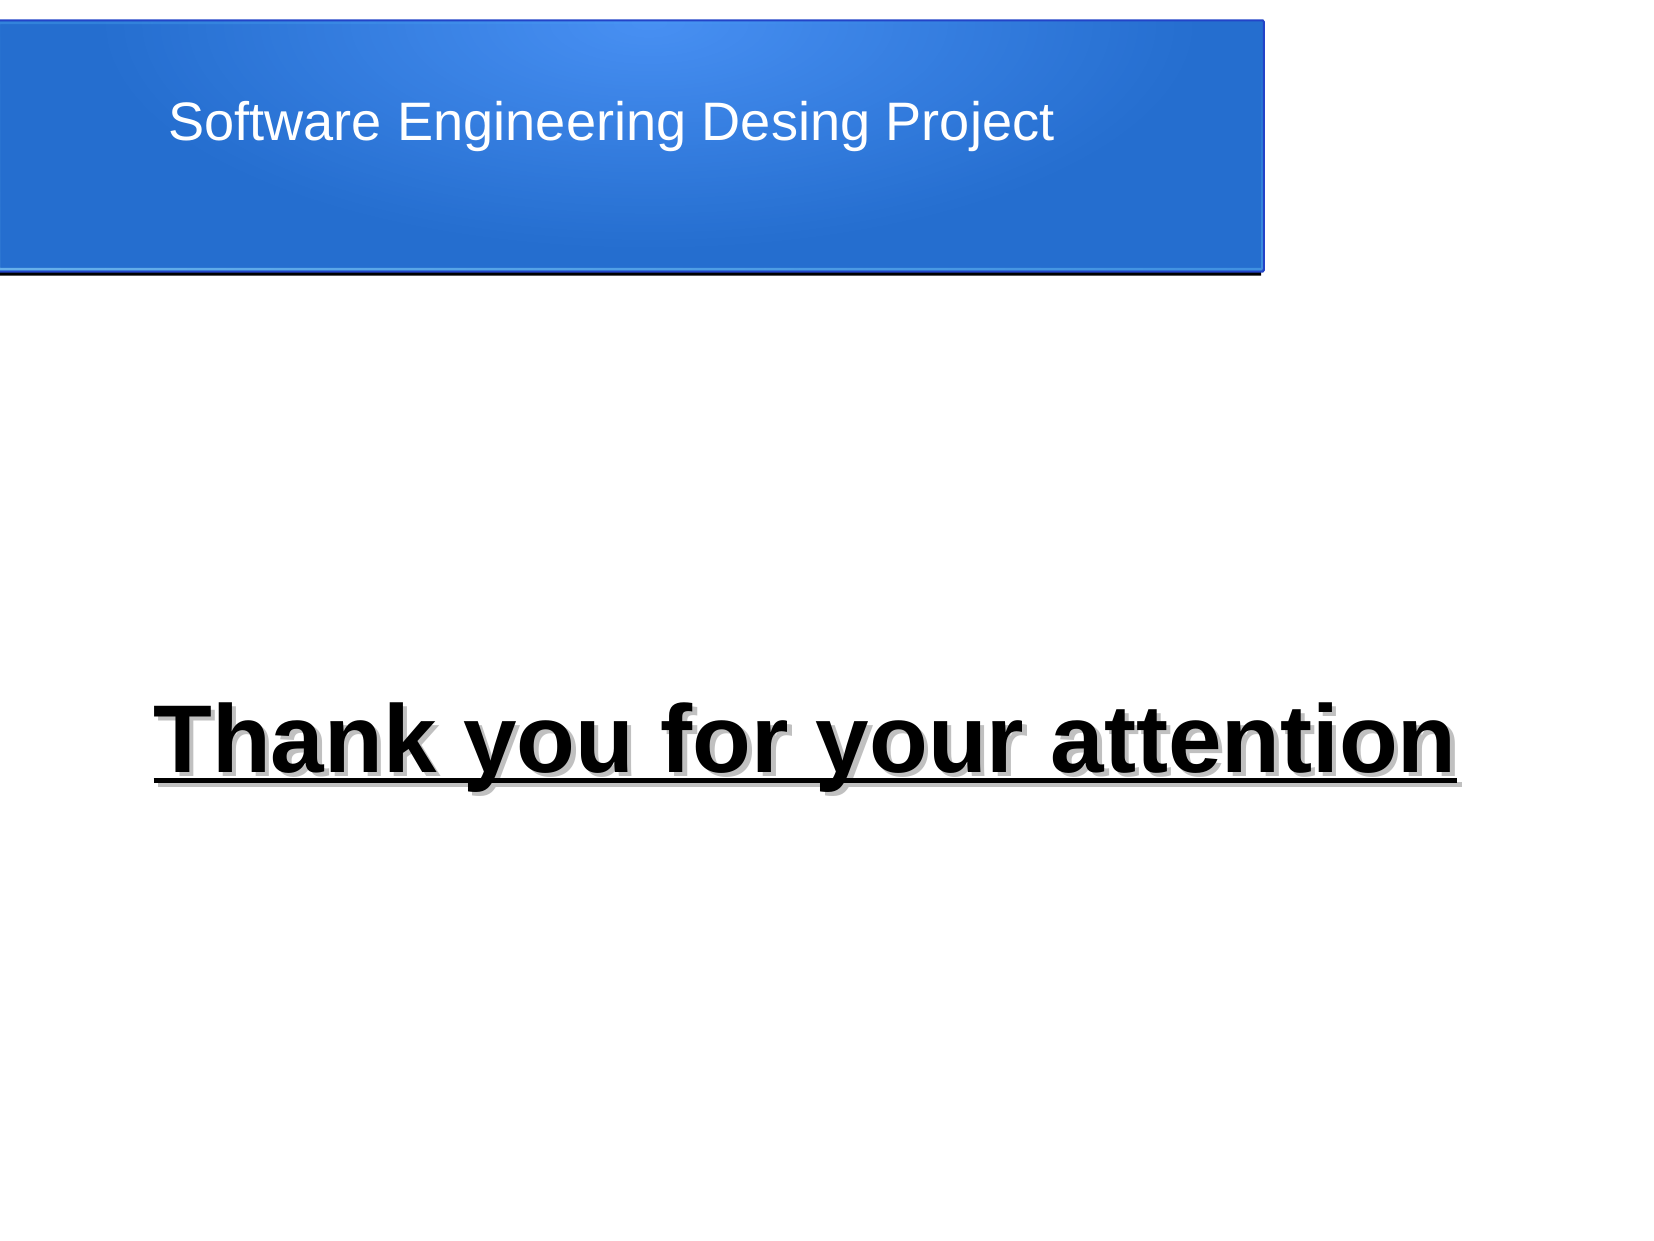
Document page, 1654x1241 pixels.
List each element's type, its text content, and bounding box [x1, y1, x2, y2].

text_box Software Engineering Desing Project [153, 83, 1134, 201]
list Thank you for your attention [82, 685, 1571, 847]
